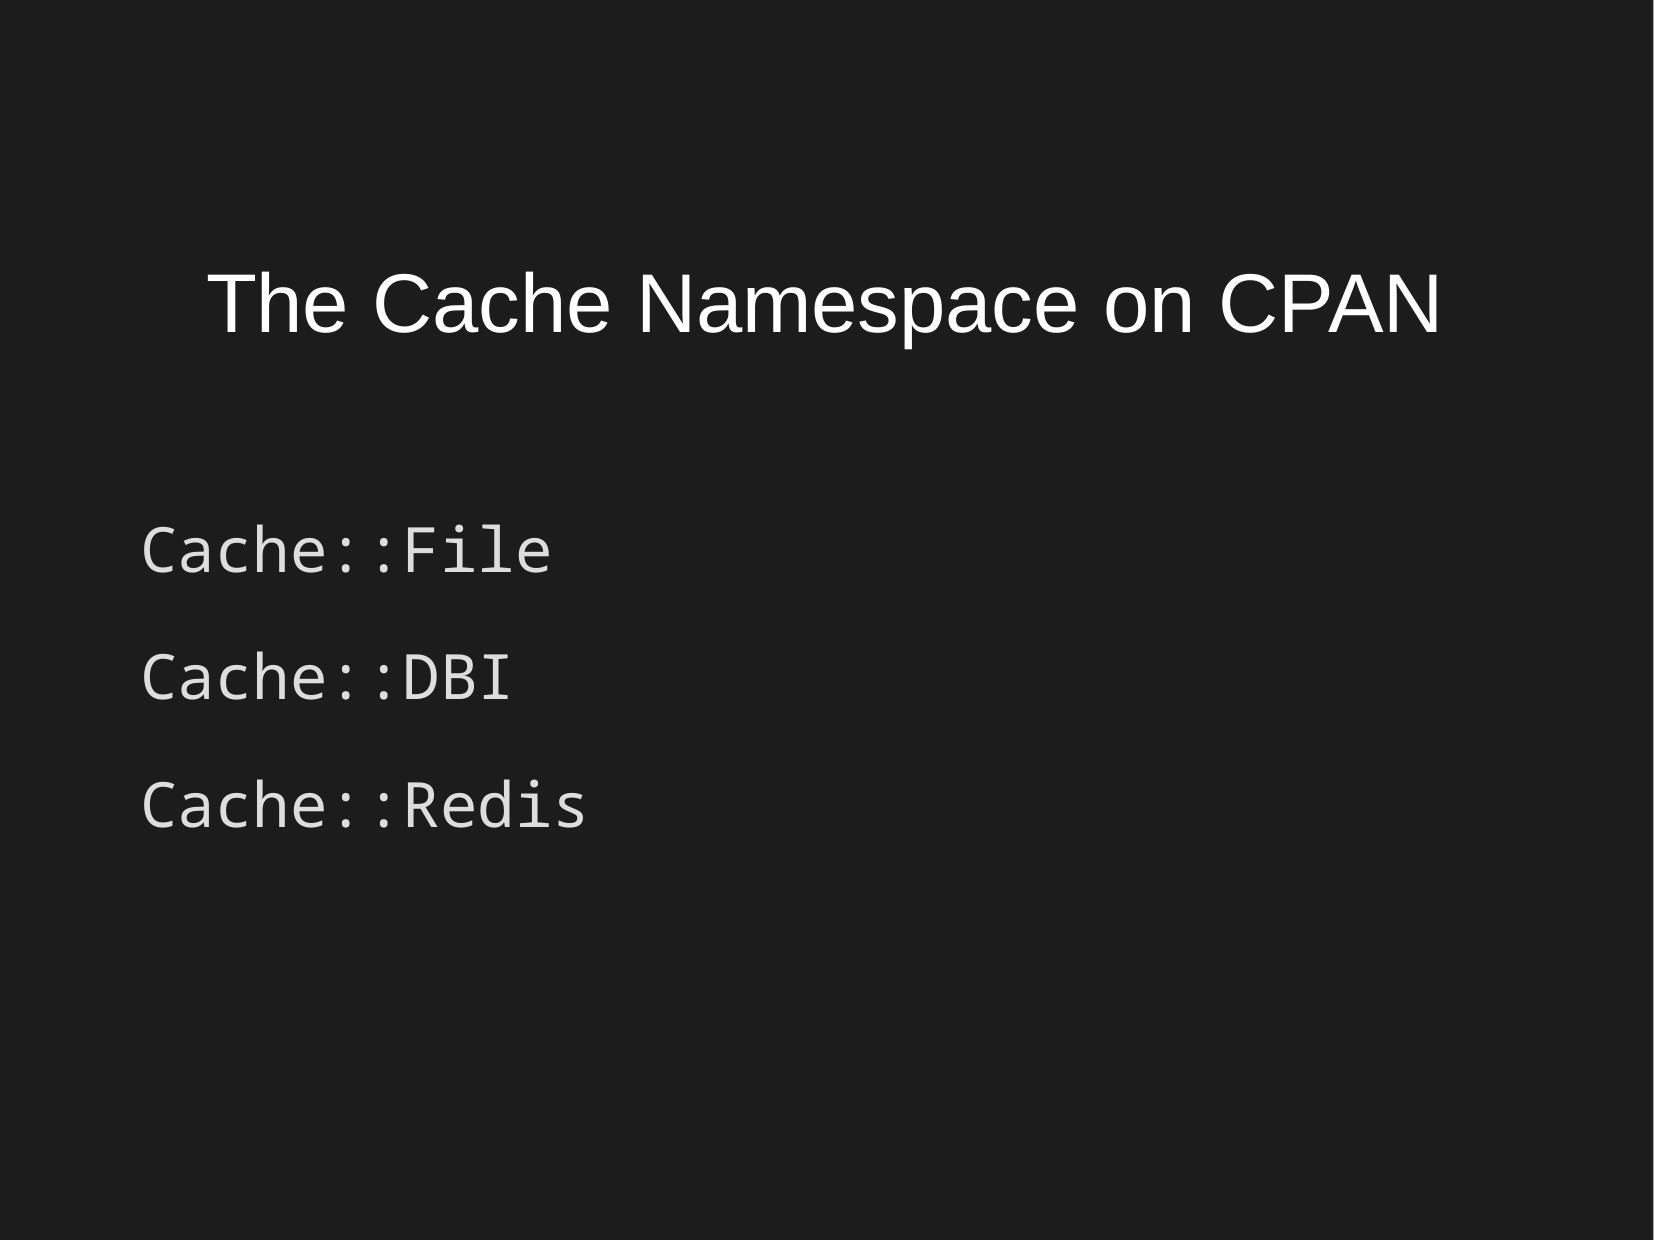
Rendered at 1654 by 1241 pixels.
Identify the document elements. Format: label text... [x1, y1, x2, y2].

text_box The Cache Namespace on CPAN Cache::File Cache::DBI Cache::Redis [90, 250, 1561, 1053]
